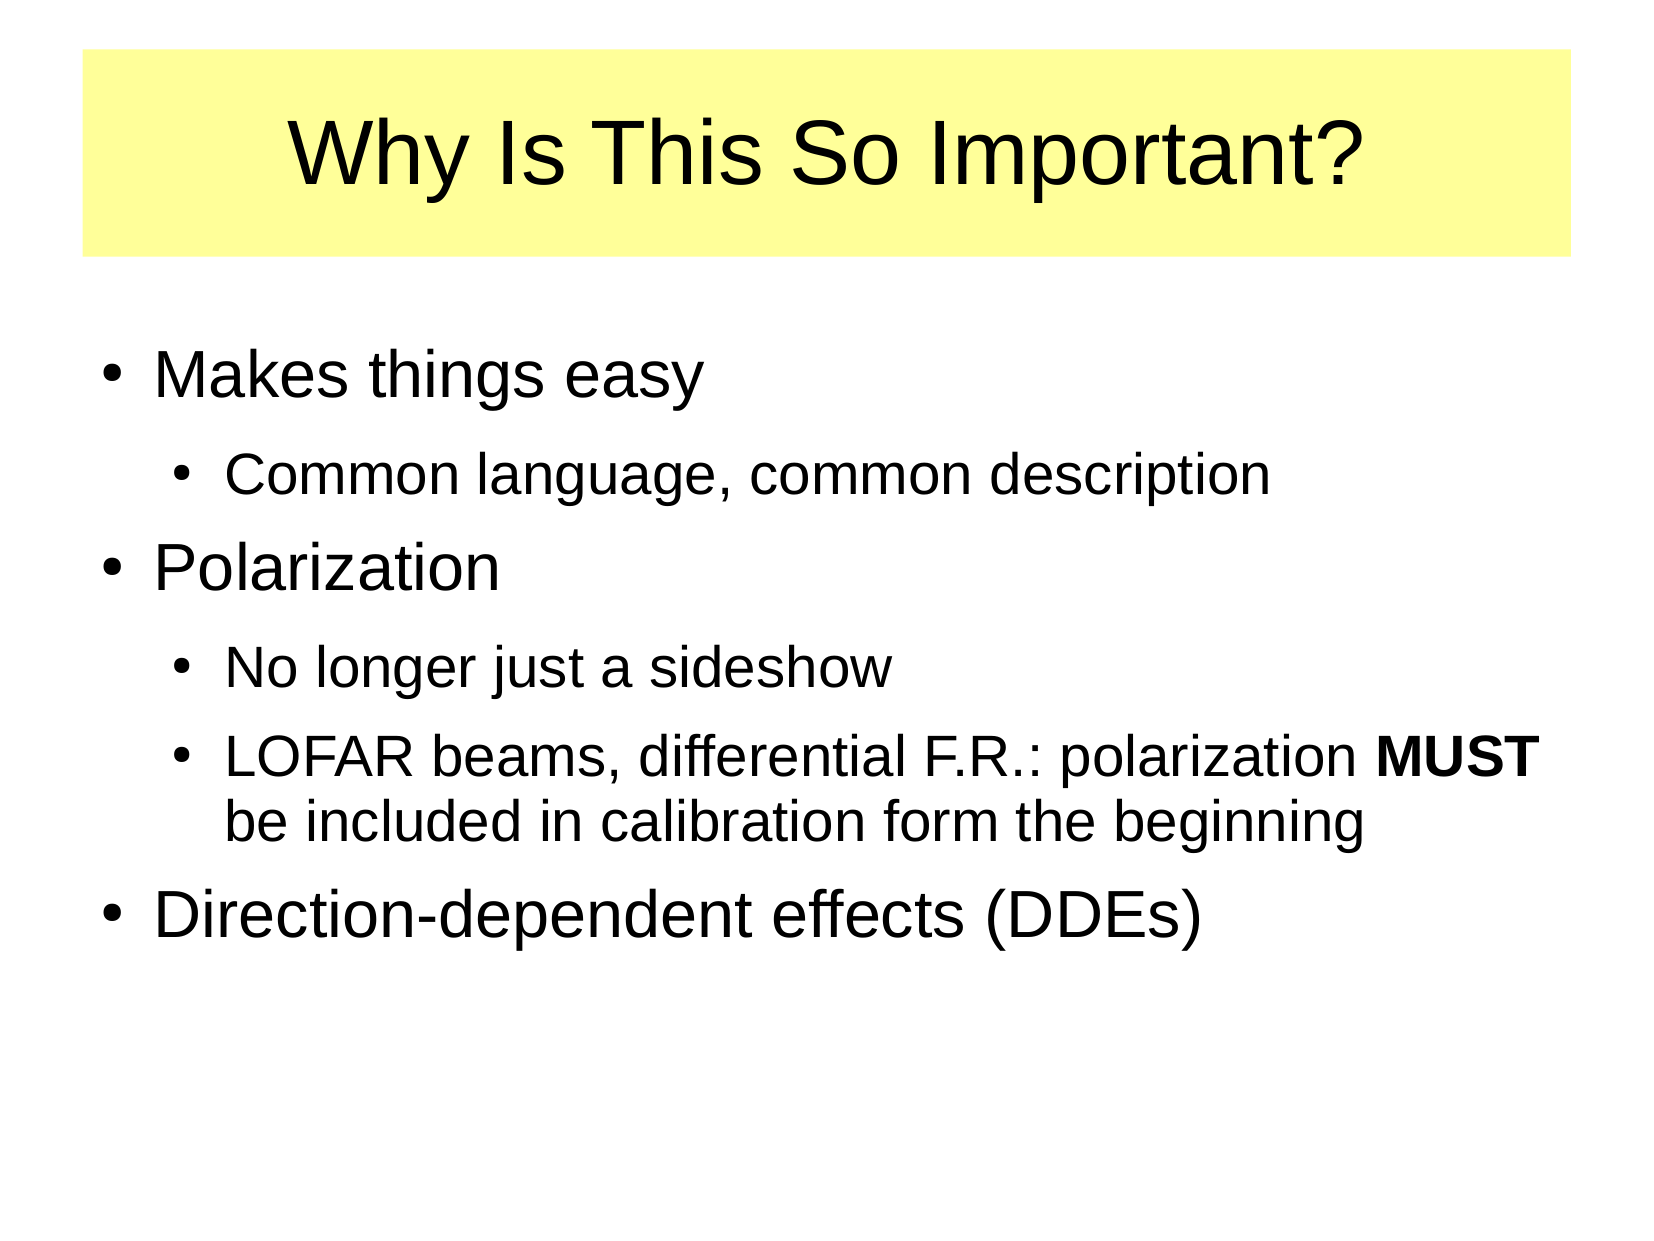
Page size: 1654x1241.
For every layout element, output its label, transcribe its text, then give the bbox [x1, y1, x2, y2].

title Why Is This So Important? [82, 49, 1571, 257]
list Makes things easy Common language, common description Polarization No longer just a sideshow LOFAR beams, differential F.R.: polarization MUST be included in calibration form the beginning Direction-dependent effects (DDEs) [82, 337, 1571, 1109]
